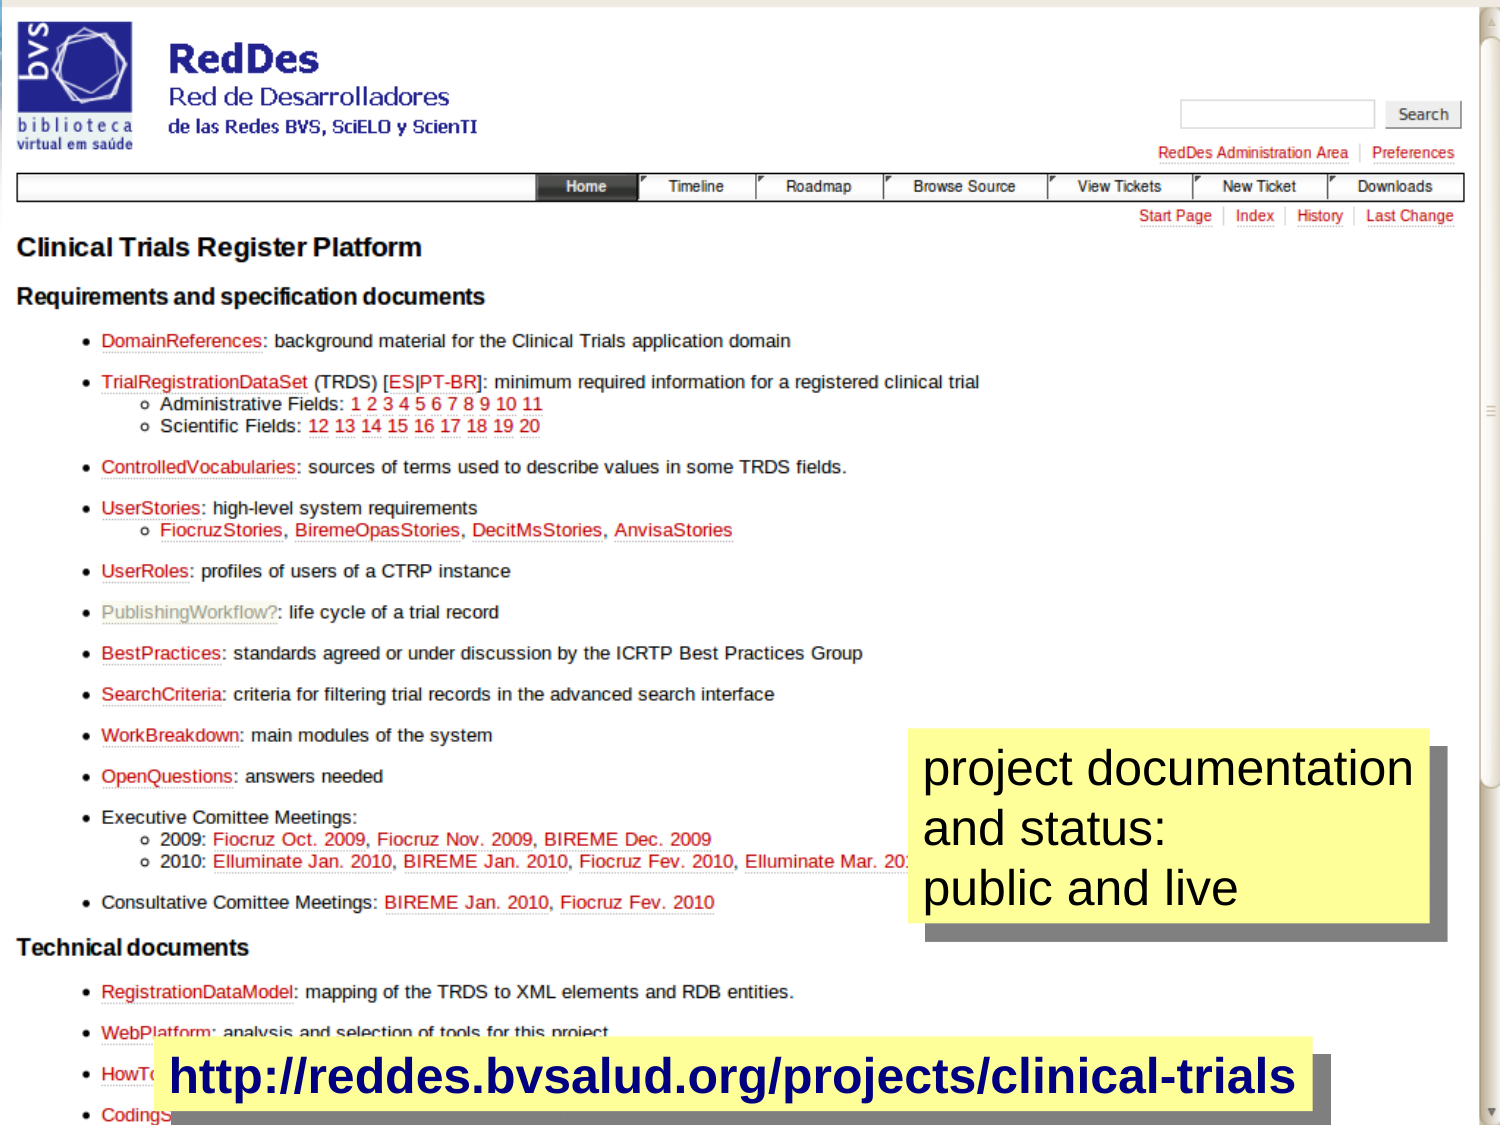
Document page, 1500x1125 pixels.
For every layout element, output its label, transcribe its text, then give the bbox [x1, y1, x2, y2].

text_box project documentation and status: public and live [907, 728, 1430, 924]
text_box http://reddes.bvsalud.org/projects/clinical-trials [153, 1036, 1313, 1112]
picture [0, 0, 1500, 1125]
